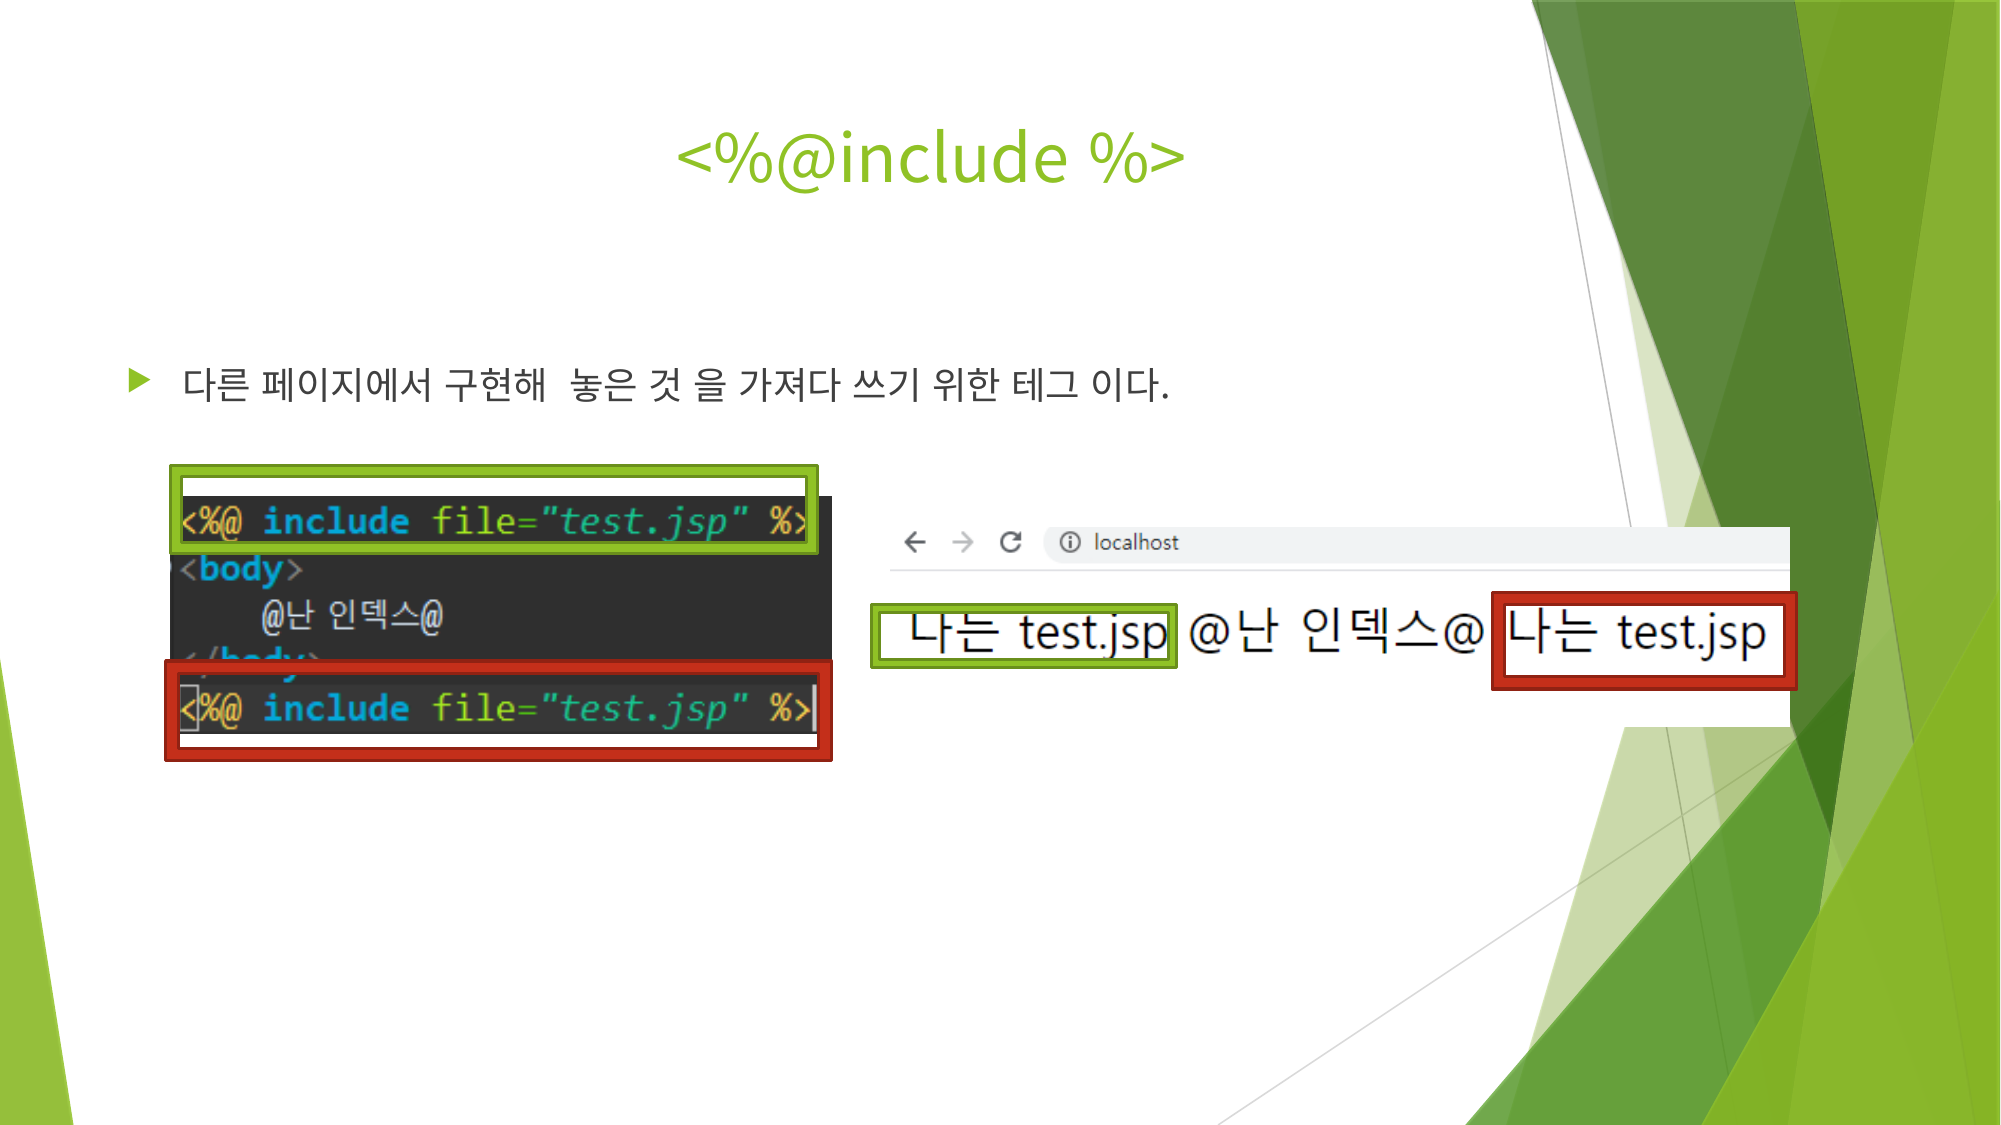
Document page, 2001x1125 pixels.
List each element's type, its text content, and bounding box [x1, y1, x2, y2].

picture [170, 496, 832, 660]
picture [179, 674, 818, 734]
picture [890, 613, 1168, 659]
picture [1505, 605, 1784, 676]
picture [890, 527, 1790, 727]
text_box [1492, 592, 1797, 689]
text_box [170, 465, 818, 554]
picture [182, 496, 806, 542]
list 다른 페이지에서 구현해 놓은 것 을 가져다 쓰기 위한 테그 이다. [111, 354, 1522, 992]
text_box [165, 660, 832, 761]
text_box [871, 604, 1177, 668]
picture [206, 566, 214, 576]
title <%@include %> [111, 99, 1522, 317]
picture [246, 566, 255, 576]
